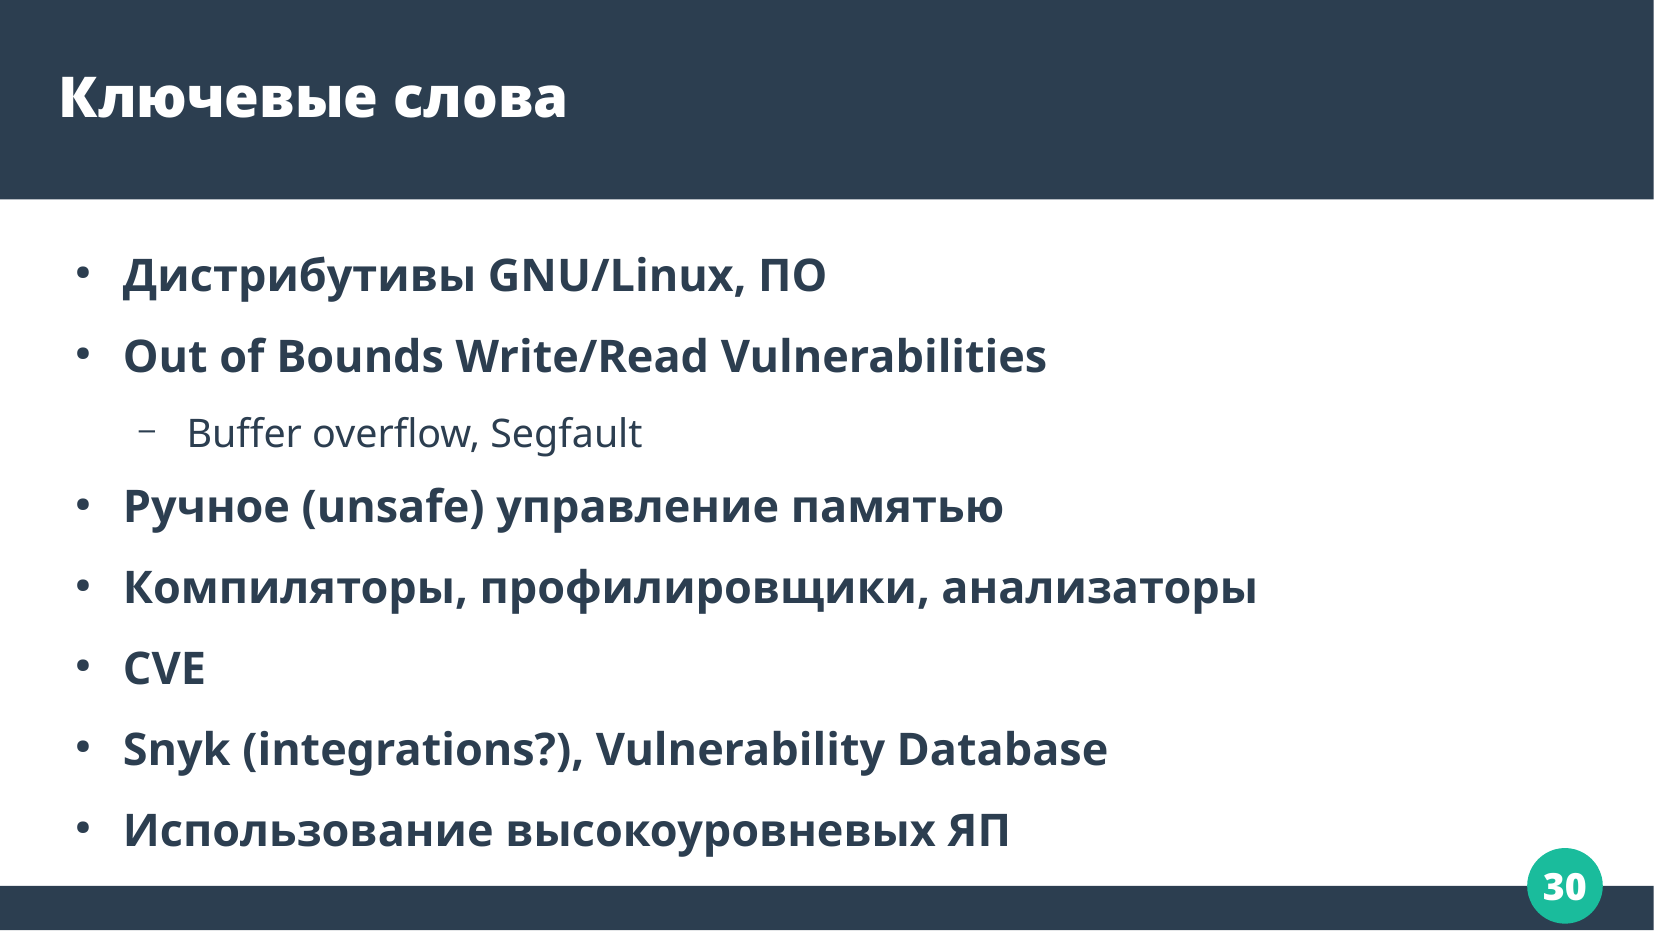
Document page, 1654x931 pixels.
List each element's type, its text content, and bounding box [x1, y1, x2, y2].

title Ключевые слова [59, 37, 1595, 155]
list Дистрибутивы GNU/Linux, ПО Out of Bounds Write/Read Vulnerabilities Buffer overflow, Segfault Ручное (unsafe) управление памятью Компиляторы, профилировщики, анализаторы CVE Snyk (integrations?), Vulnerability Database Использование высокоуровневых ЯП [59, 243, 1595, 864]
